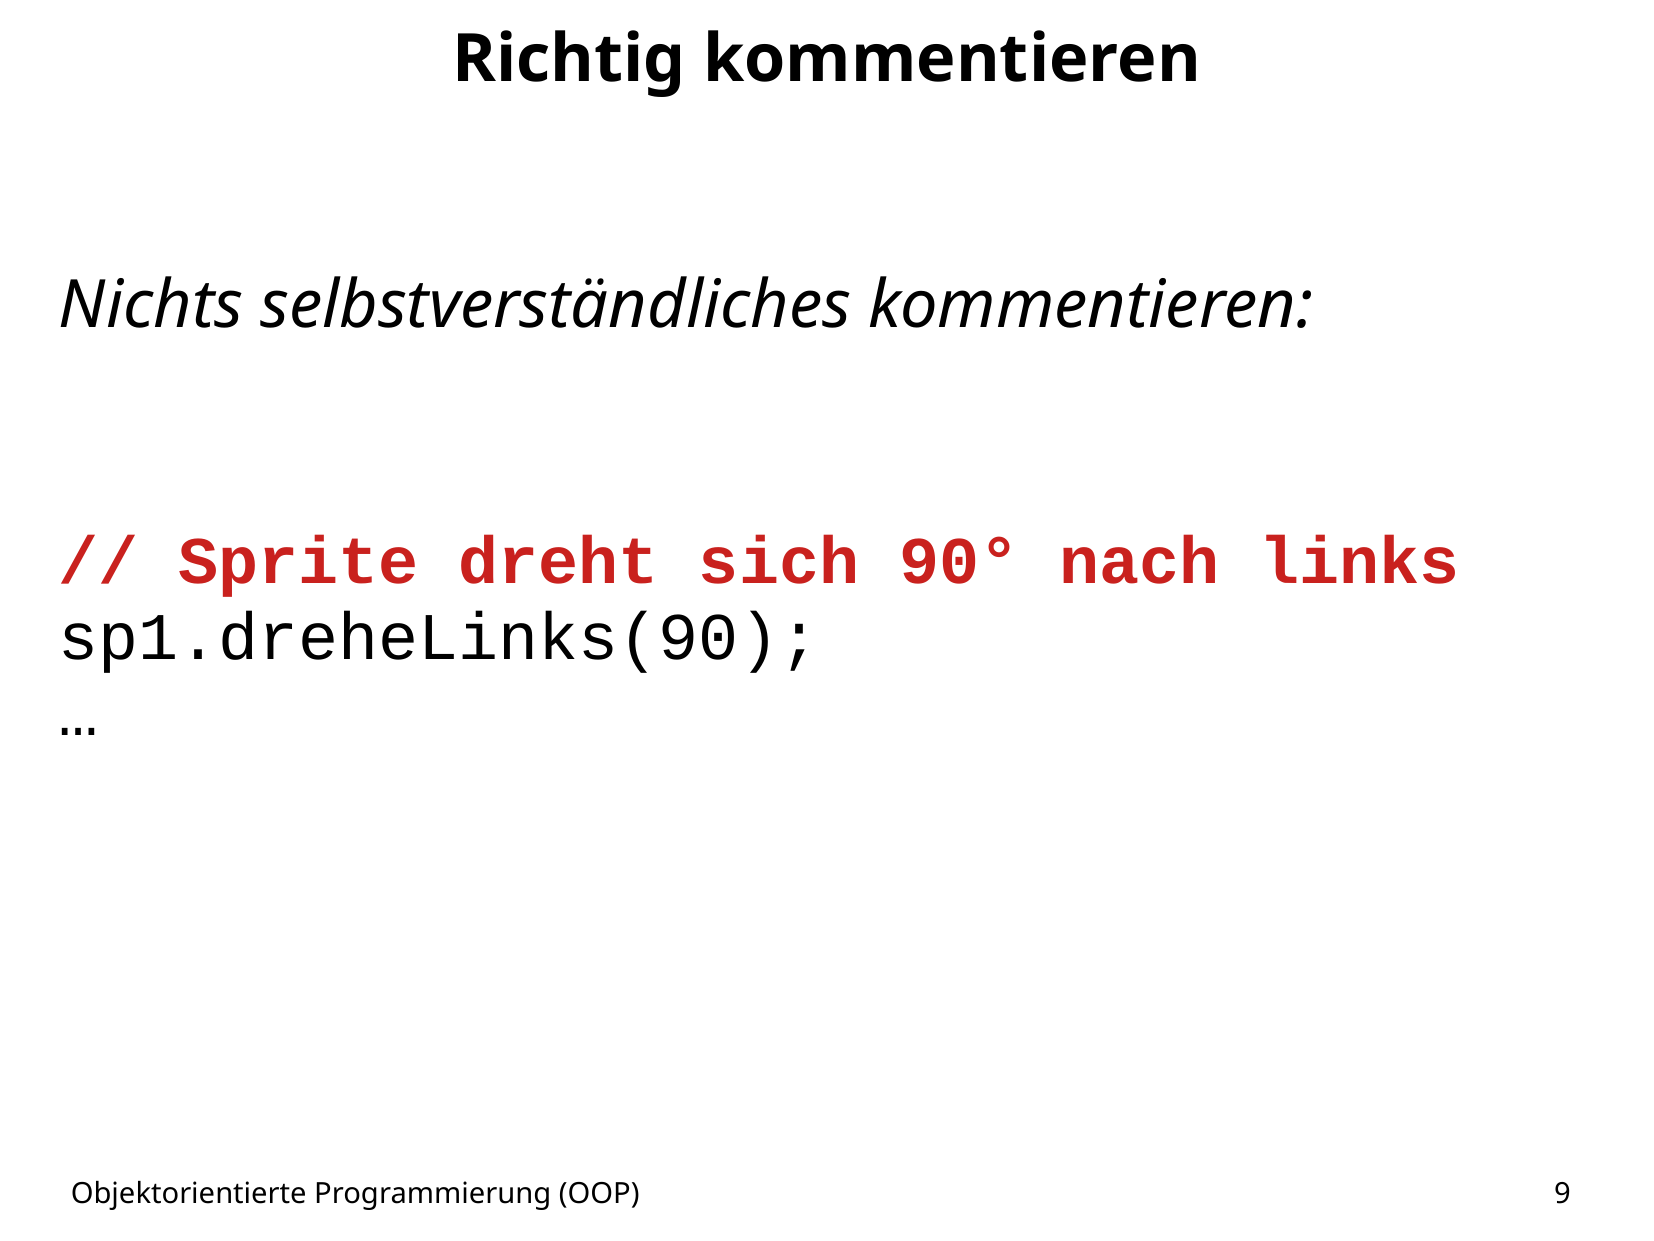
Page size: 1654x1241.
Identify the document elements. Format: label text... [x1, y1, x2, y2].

list Nichts selbstverständliches kommentieren: // Sprite dreht sich 90° nach links sp1.dreheLinks(90); … [59, 165, 1630, 1146]
title Richtig kommentieren [0, 5, 1654, 107]
